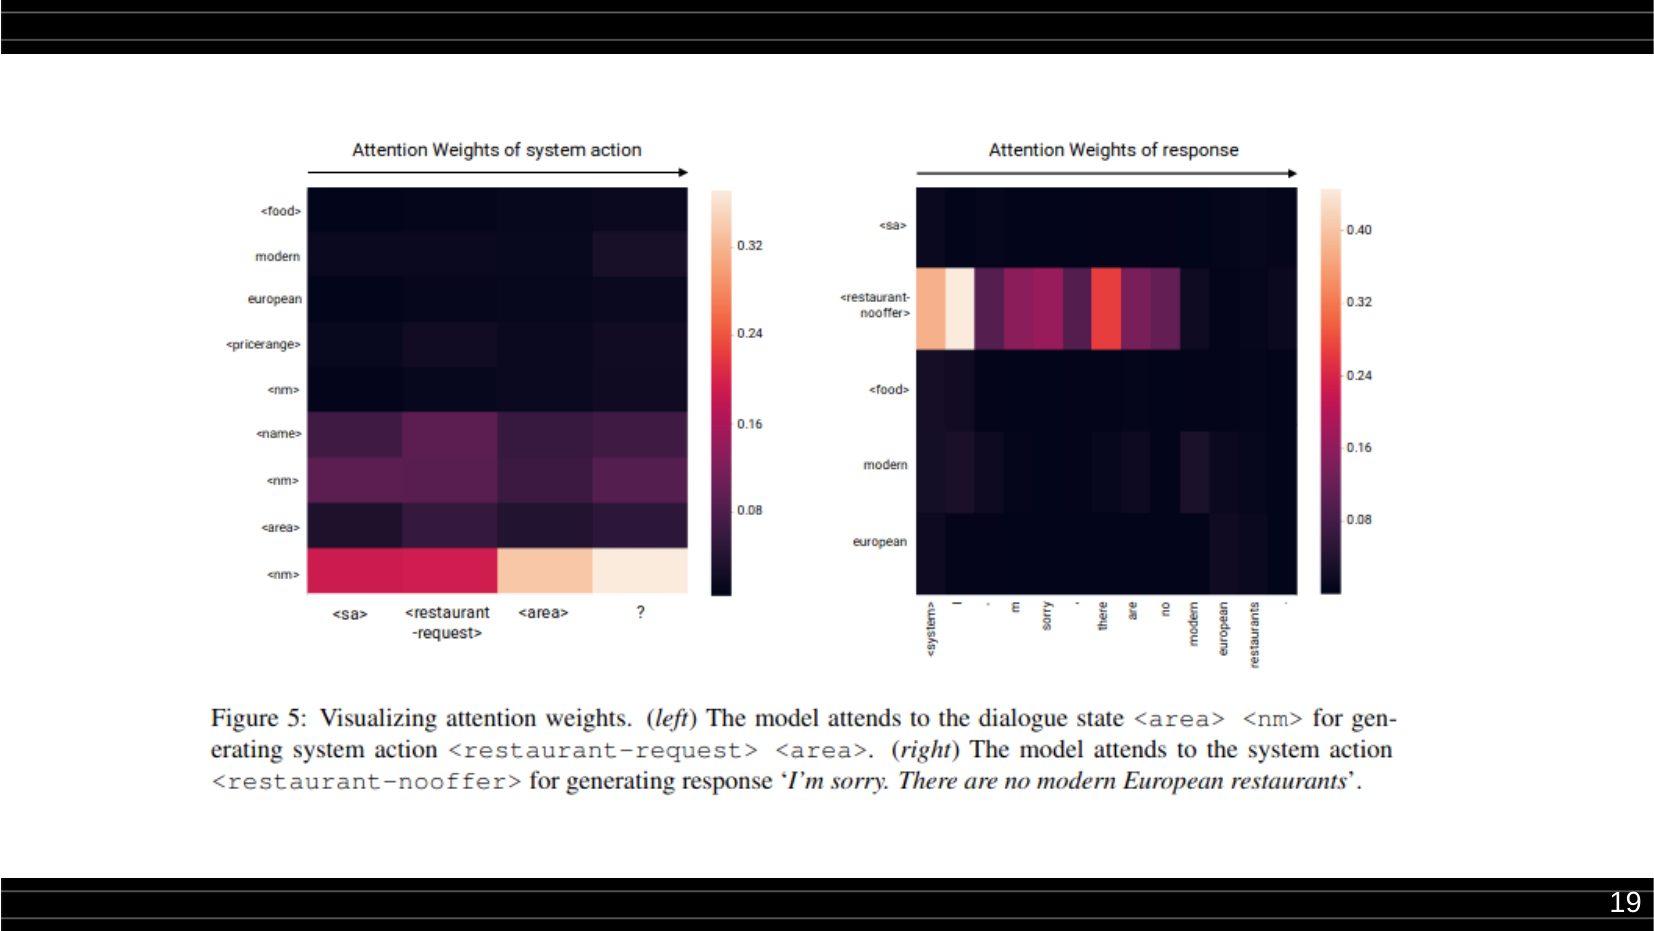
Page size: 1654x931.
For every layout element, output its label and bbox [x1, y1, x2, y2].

picture [1, 0, 1654, 54]
picture [1, 878, 1654, 931]
picture [105, 89, 1509, 825]
